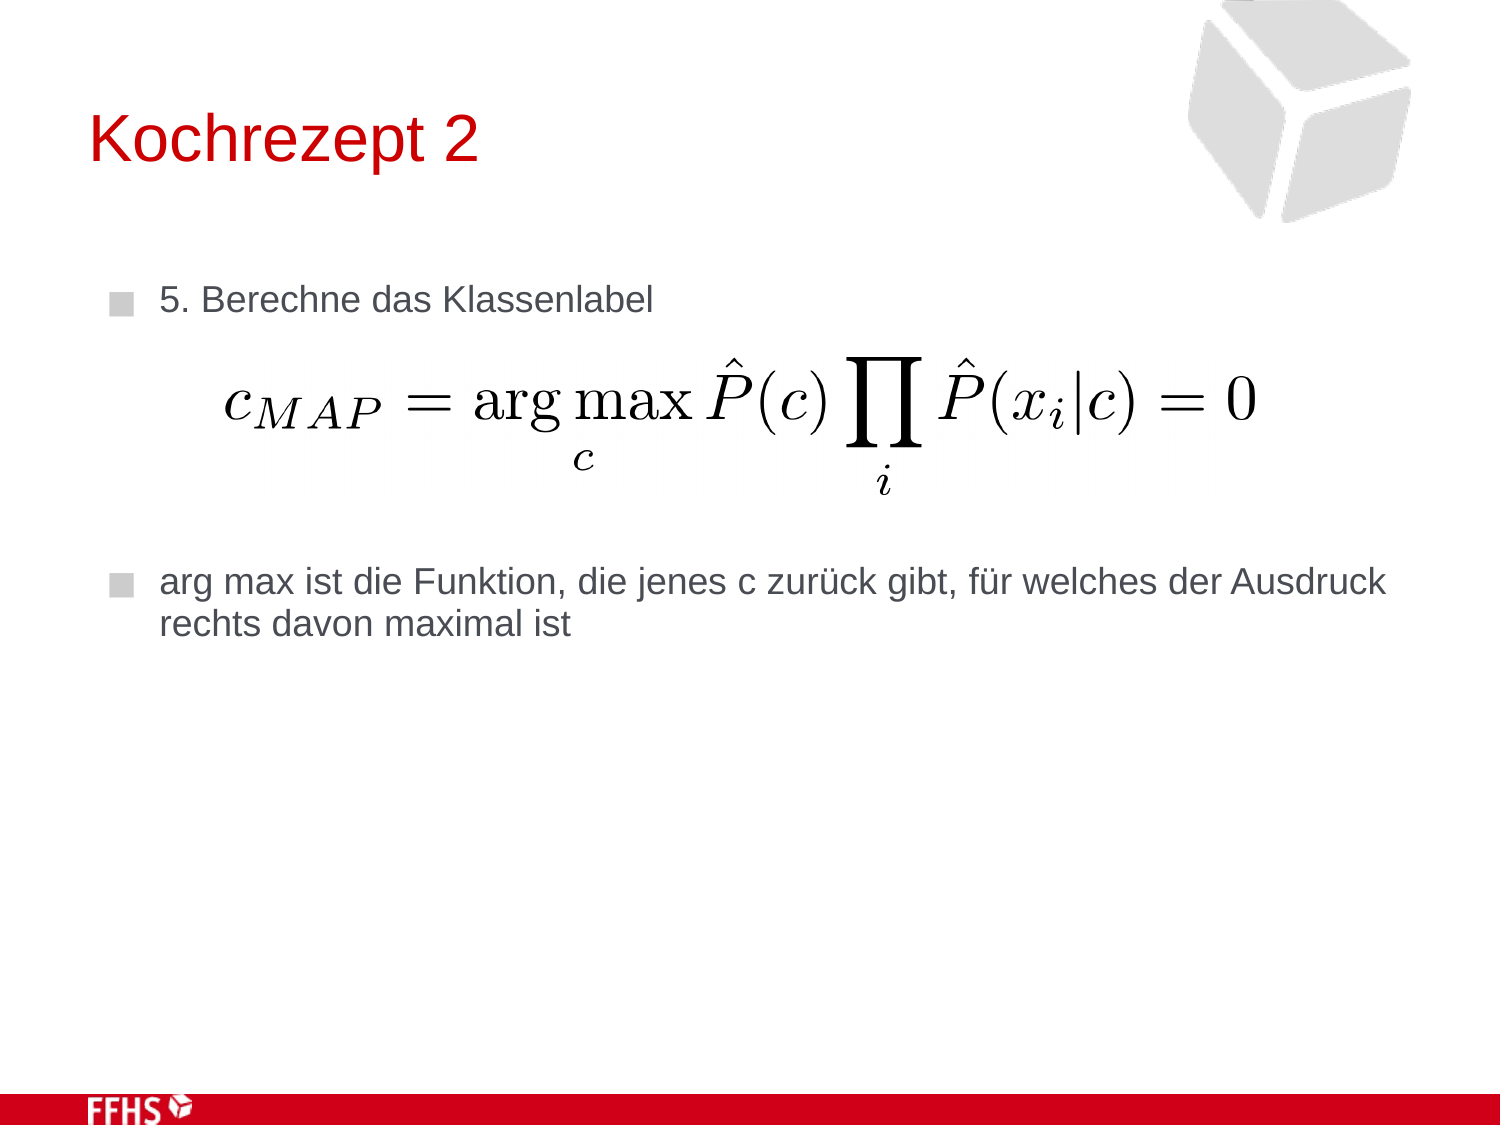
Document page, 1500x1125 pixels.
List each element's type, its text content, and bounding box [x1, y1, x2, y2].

title Kochrezept 2 [88, 56, 1176, 220]
picture [0, 1094, 1500, 1125]
list 5. Berechne das Klassenlabel arg max ist die Funktion, die jenes c zurück gibt, für welches der Ausdruck rechts davon maximal ist [88, 278, 1412, 1000]
picture [225, 357, 1255, 496]
picture [1188, 0, 1411, 223]
